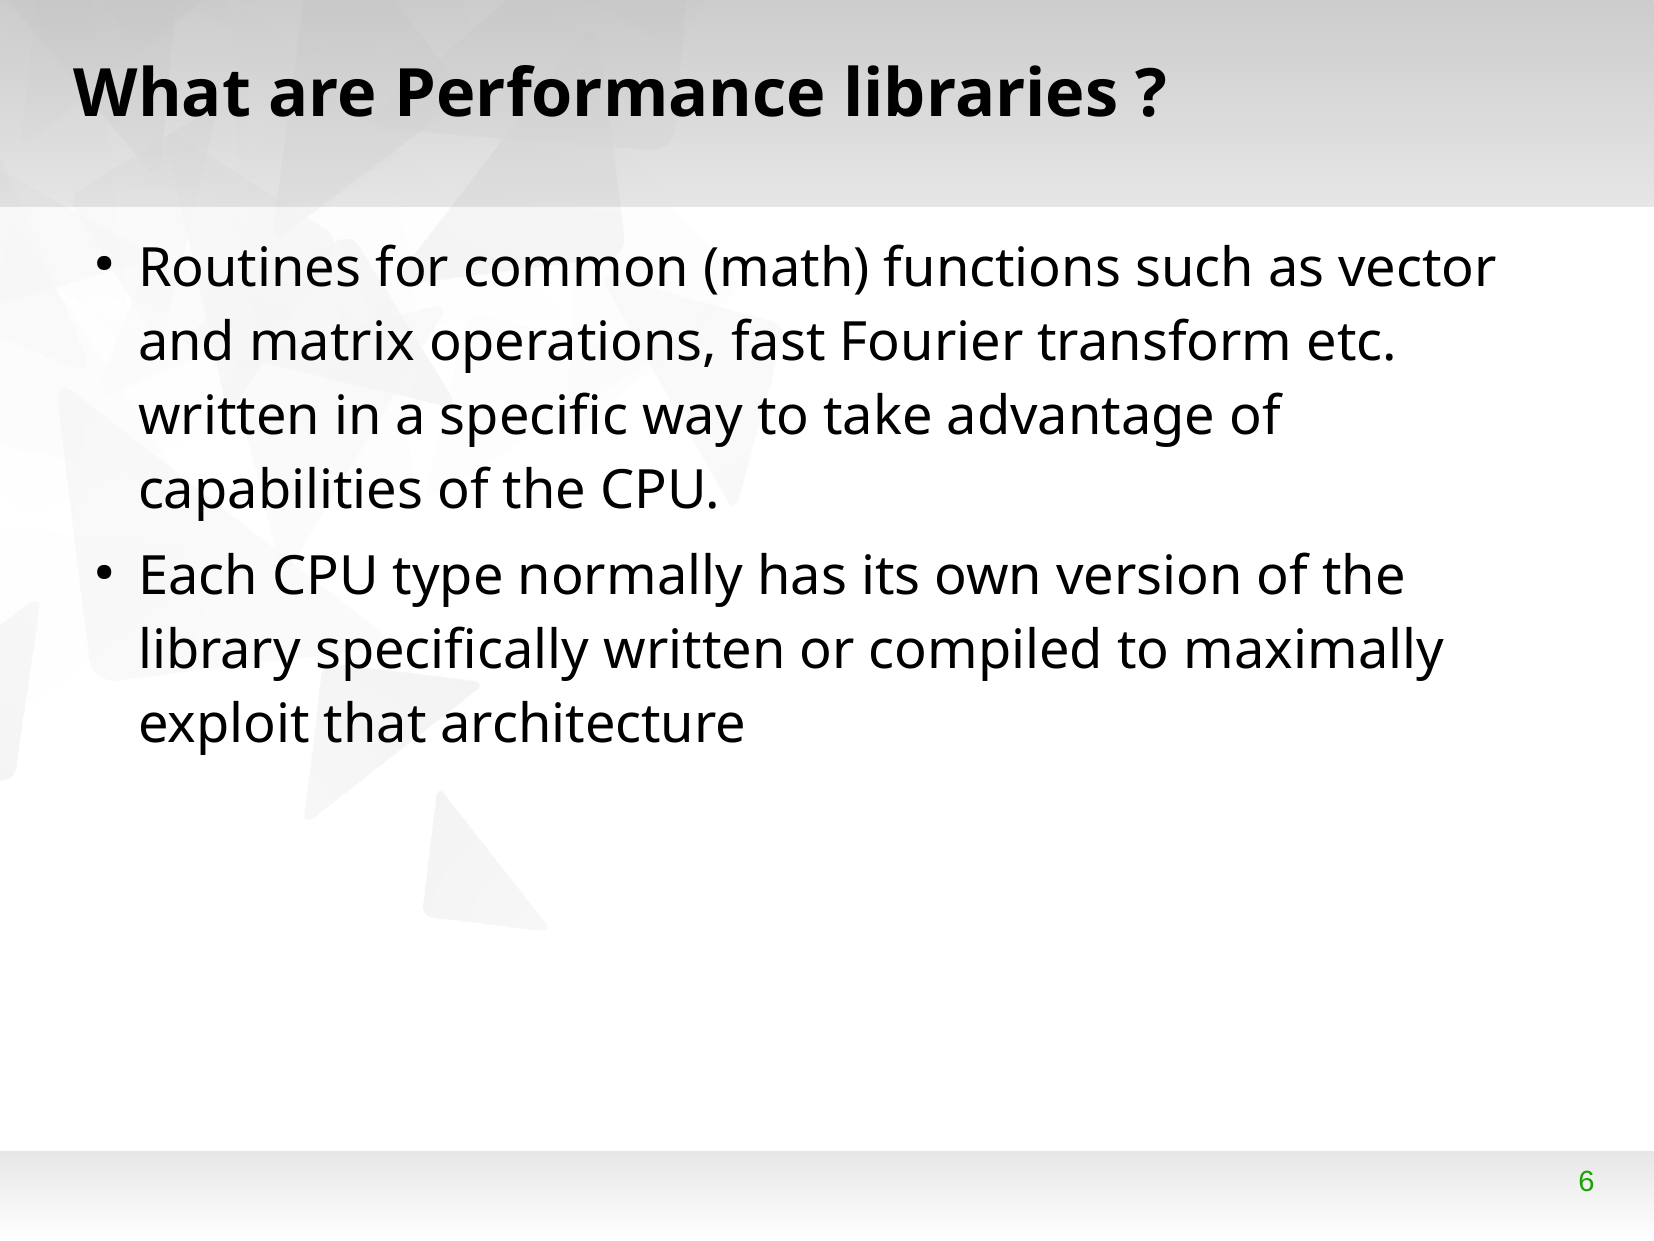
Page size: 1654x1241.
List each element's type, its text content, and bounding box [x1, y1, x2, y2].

list Routines for common (math) functions such as vector and matrix operations, fast Fourier transform etc. written in a specific way to take advantage of capabilities of the CPU. Each CPU type normally has its own version of the library specifically written or compiled to maximally exploit that architecture [94, 228, 1550, 1063]
title What are Performance libraries ? [73, 0, 1420, 187]
picture [0, 0, 783, 931]
